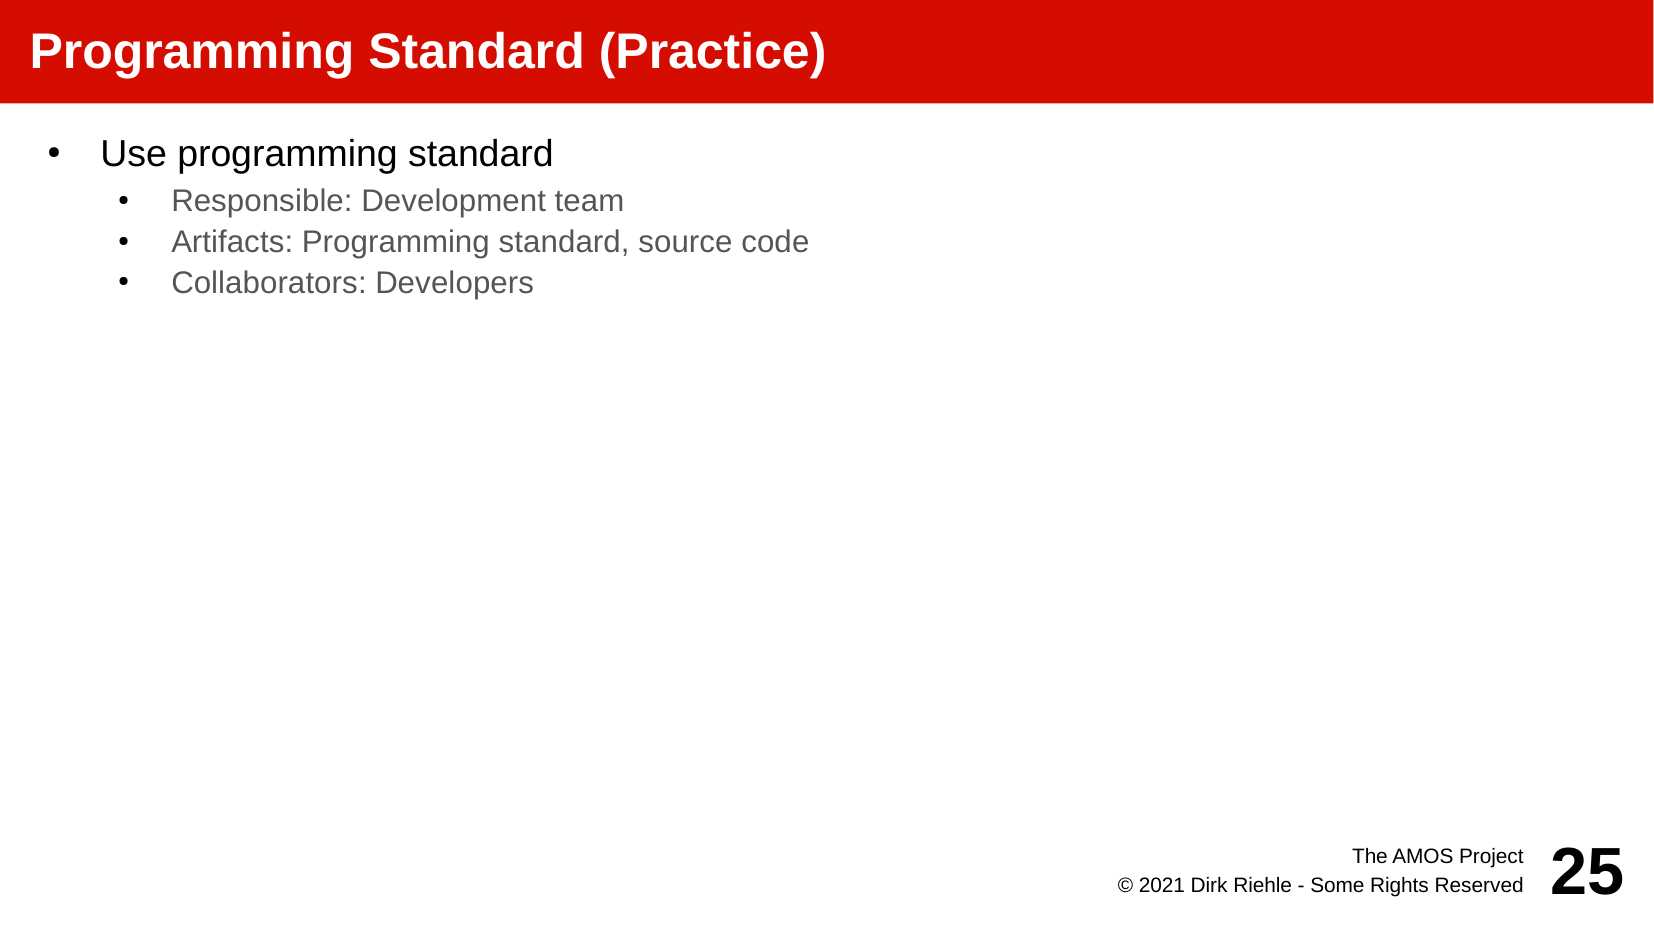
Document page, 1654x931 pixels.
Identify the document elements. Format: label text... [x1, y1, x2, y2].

list Use programming standard Responsible: Development team Artifacts: Programming standard, source code Collaborators: Developers [29, 132, 1625, 813]
title Programming Standard (Practice) [0, 0, 1654, 104]
